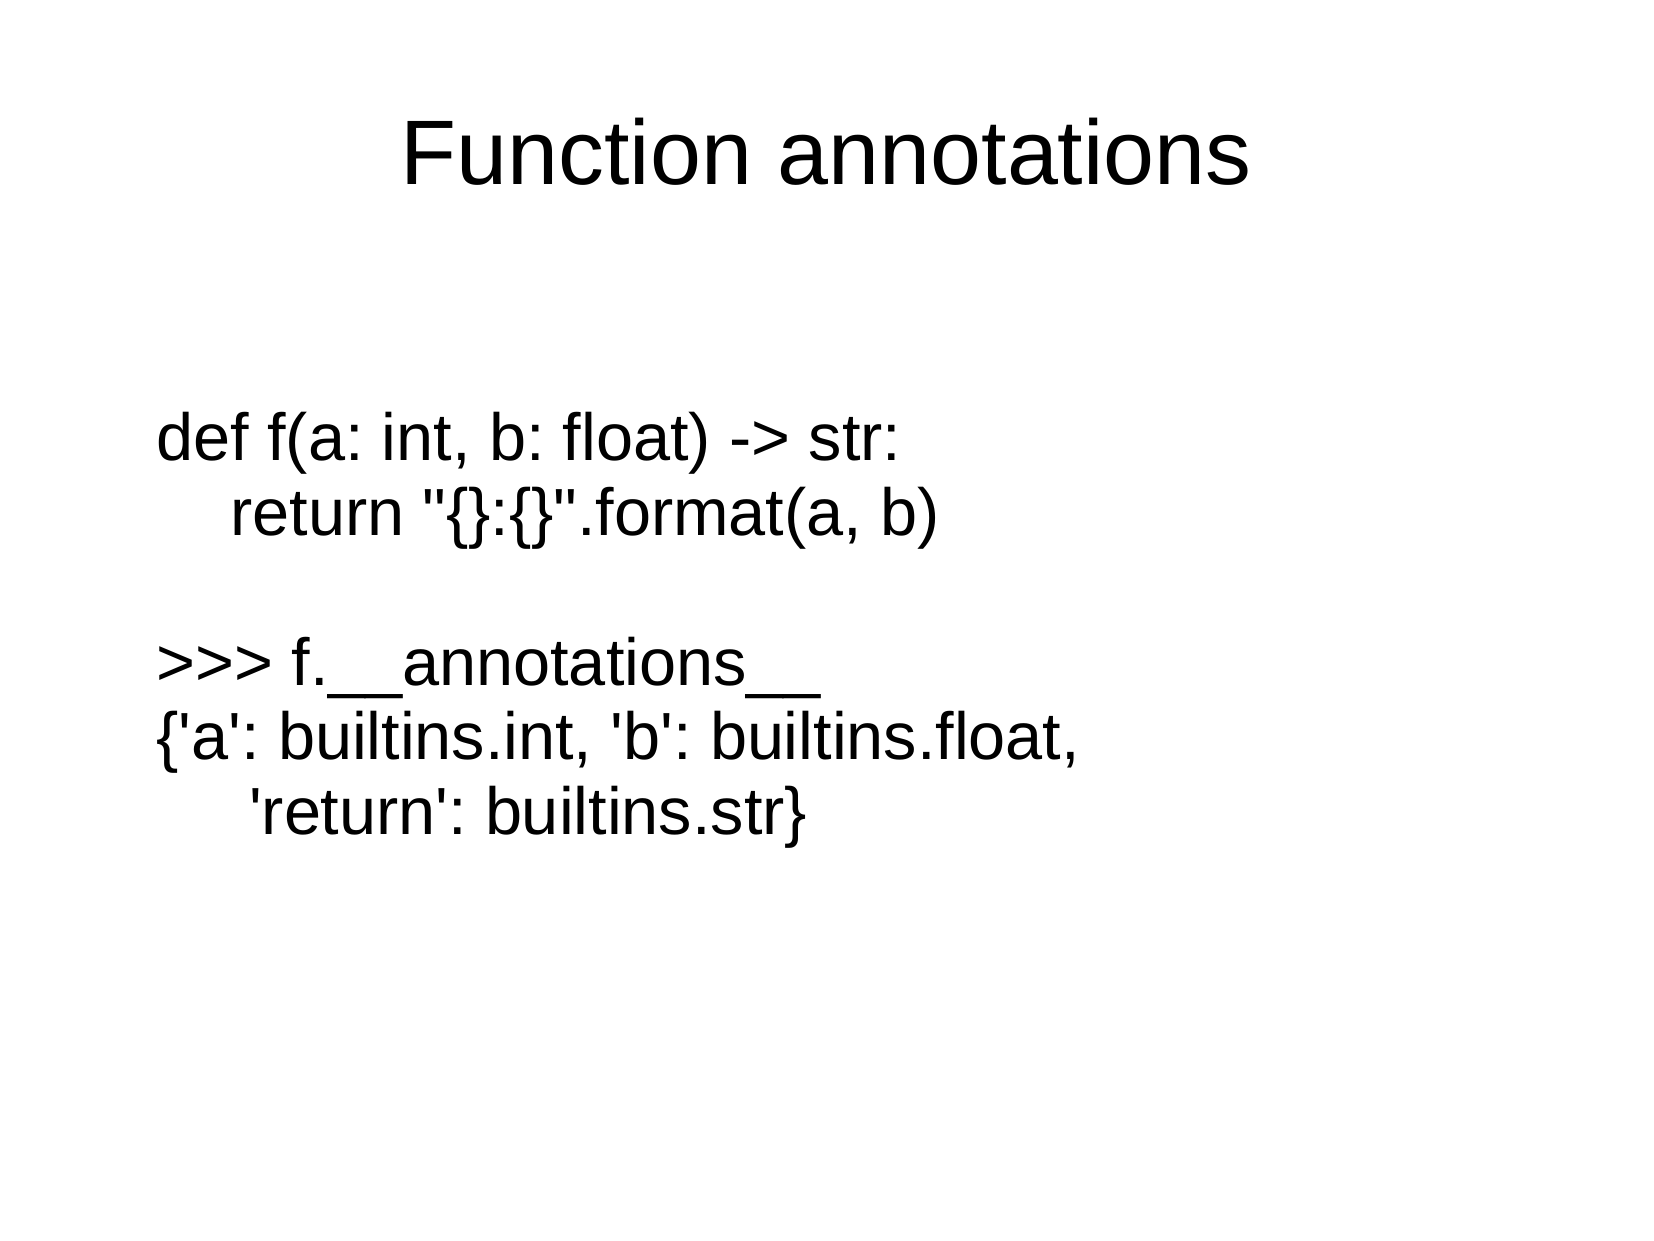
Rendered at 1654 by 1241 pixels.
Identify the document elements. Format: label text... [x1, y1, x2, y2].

subtitle def f(a: int, b: float) -> str: return "{}:{}".format(a, b) >>> f.__annotations__ {'a': builtins.int, 'b': builtins.float, 'return': builtins.str} [82, 290, 1571, 1109]
title Function annotations [82, 49, 1571, 257]
